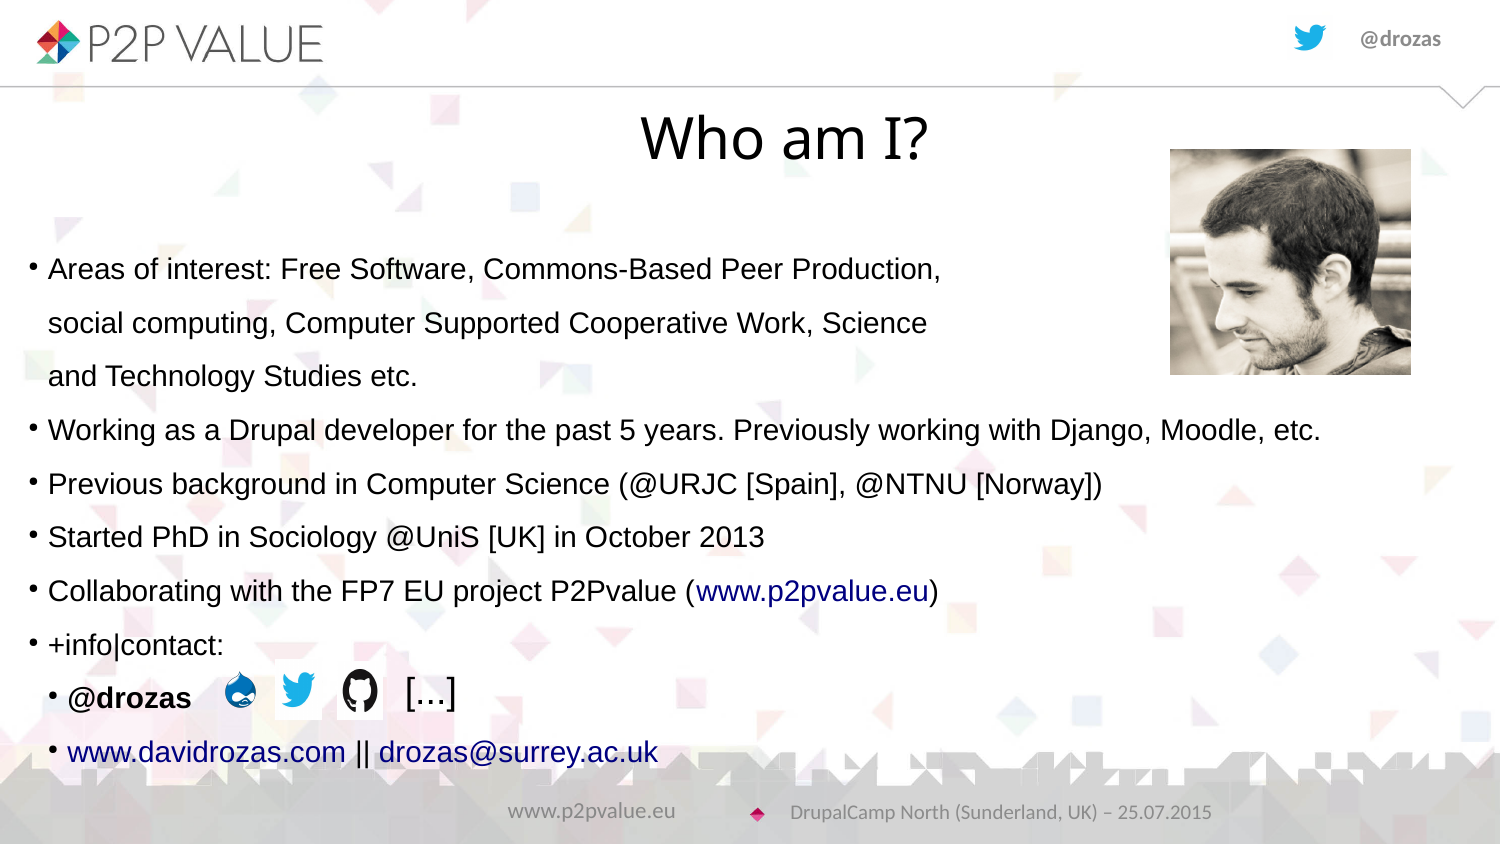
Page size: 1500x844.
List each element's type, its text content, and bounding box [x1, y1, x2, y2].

picture [225, 671, 256, 709]
picture [275, 659, 322, 720]
subtitle Areas of interest: Free Software, Commons-Based Peer Production, social computing, Computer Supported Cooperative Work, Science and Technology Studies etc. Working as a Drupal developer for the past 5 years. Previously working with Django, Moodle, etc. Previous background in Computer Science (@URJC [Spain], @NTNU [Norway]) Started PhD in Sociology @UniS [UK] in October 2013 Collaborating with the FP7 EU project P2Pvalue (www.p2pvalue.eu) +info|contact: @drozas www.davidrozas.com || drozas@surrey.ac.uk [15, 225, 1500, 781]
picture [0, 0, 1500, 844]
picture [337, 661, 383, 721]
text_box [...] [390, 663, 481, 721]
title Who am I? [324, 92, 1246, 181]
text_box DrupalCamp North (Sunderland, UK) – 25.07.2015 [777, 788, 1470, 834]
text_box @drozas [1317, 15, 1456, 61]
text_box www.p2pvalue.eu [501, 789, 720, 829]
